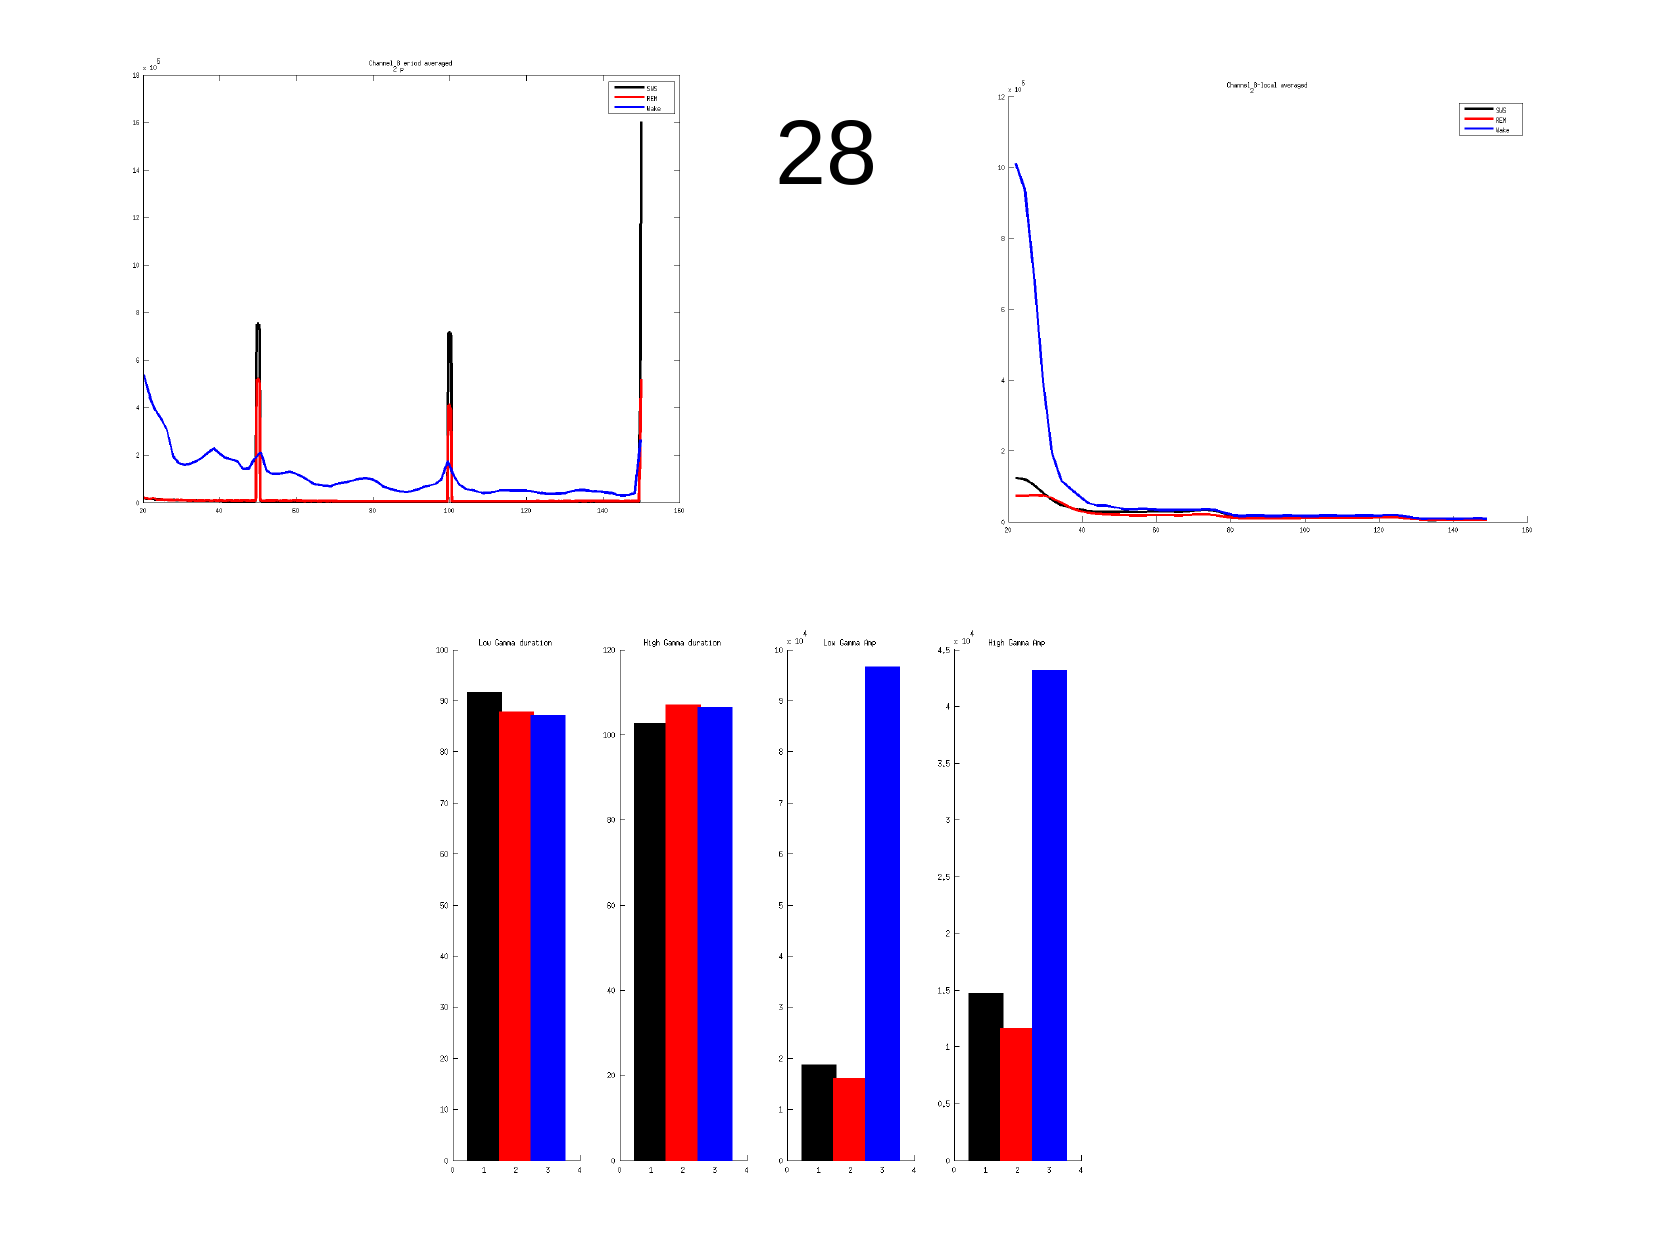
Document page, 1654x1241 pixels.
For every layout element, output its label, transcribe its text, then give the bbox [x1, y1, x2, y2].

picture [347, 602, 1158, 1229]
title 28 [745, 49, 1571, 257]
picture [921, 57, 1591, 579]
picture [53, 35, 745, 560]
